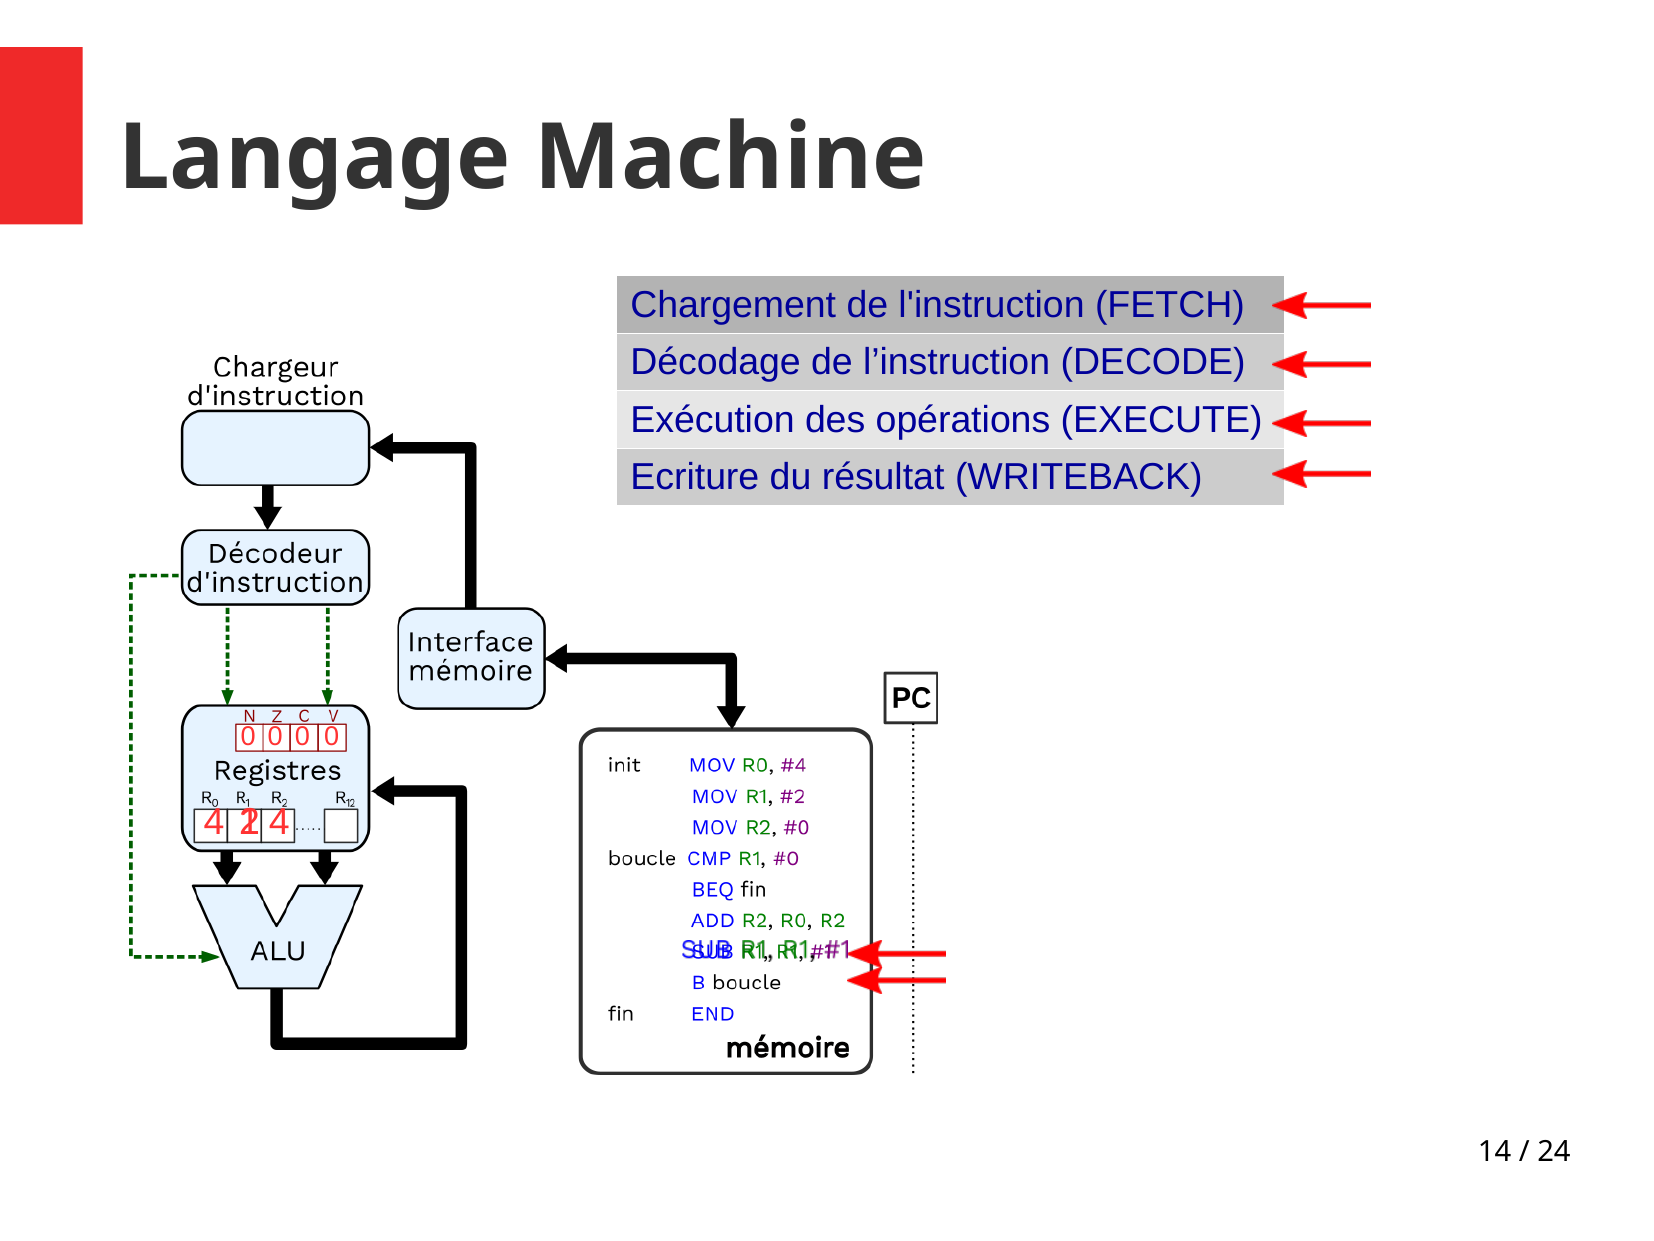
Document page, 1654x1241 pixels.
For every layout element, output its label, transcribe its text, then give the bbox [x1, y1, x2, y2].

title Langage Machine [118, 49, 1571, 257]
text_box 0 [286, 713, 310, 760]
table_cell Décodage de l’instruction (DECODE) [617, 334, 1284, 390]
text_box 0 [258, 713, 283, 759]
text_box 4 [272, 793, 302, 851]
picture [1272, 460, 1371, 488]
text_box 0 [231, 713, 256, 759]
picture [129, 355, 946, 1075]
picture [1272, 410, 1371, 438]
table_header Chargement de l'instruction (FETCH) [617, 276, 1284, 333]
table_cell Exécution des opérations (EXECUTE) [617, 391, 1284, 448]
picture [1272, 351, 1371, 378]
text_box 1 [224, 793, 272, 851]
table_cell Ecriture du résultat (WRITEBACK) [617, 449, 1284, 505]
text_box 4 [188, 793, 224, 851]
text_box 0 [315, 713, 339, 760]
picture [1272, 292, 1371, 319]
